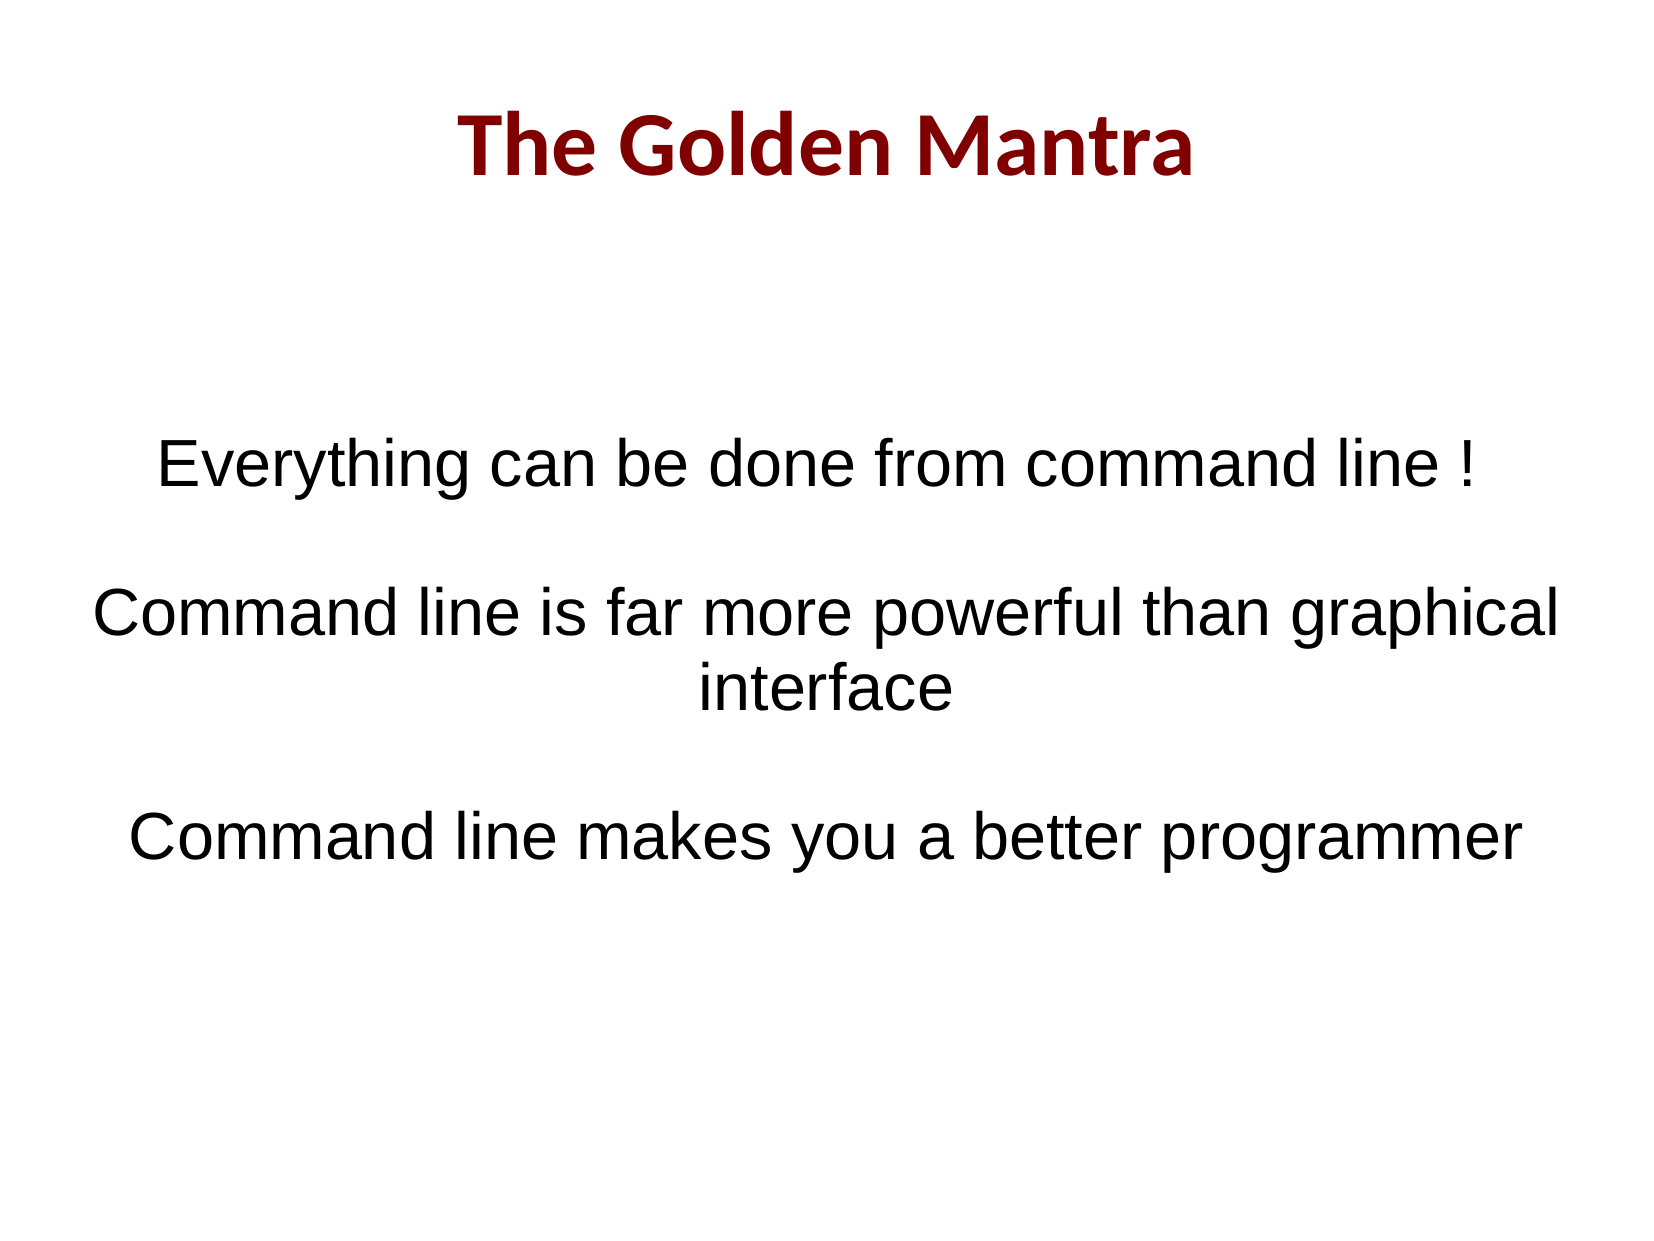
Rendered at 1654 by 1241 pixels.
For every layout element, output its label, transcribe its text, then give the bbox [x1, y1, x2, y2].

subtitle Everything can be done from command line ! Command line is far more powerful than graphical interface Command line makes you a better programmer [82, 290, 1571, 1010]
title The Golden Mantra [82, 49, 1571, 257]
